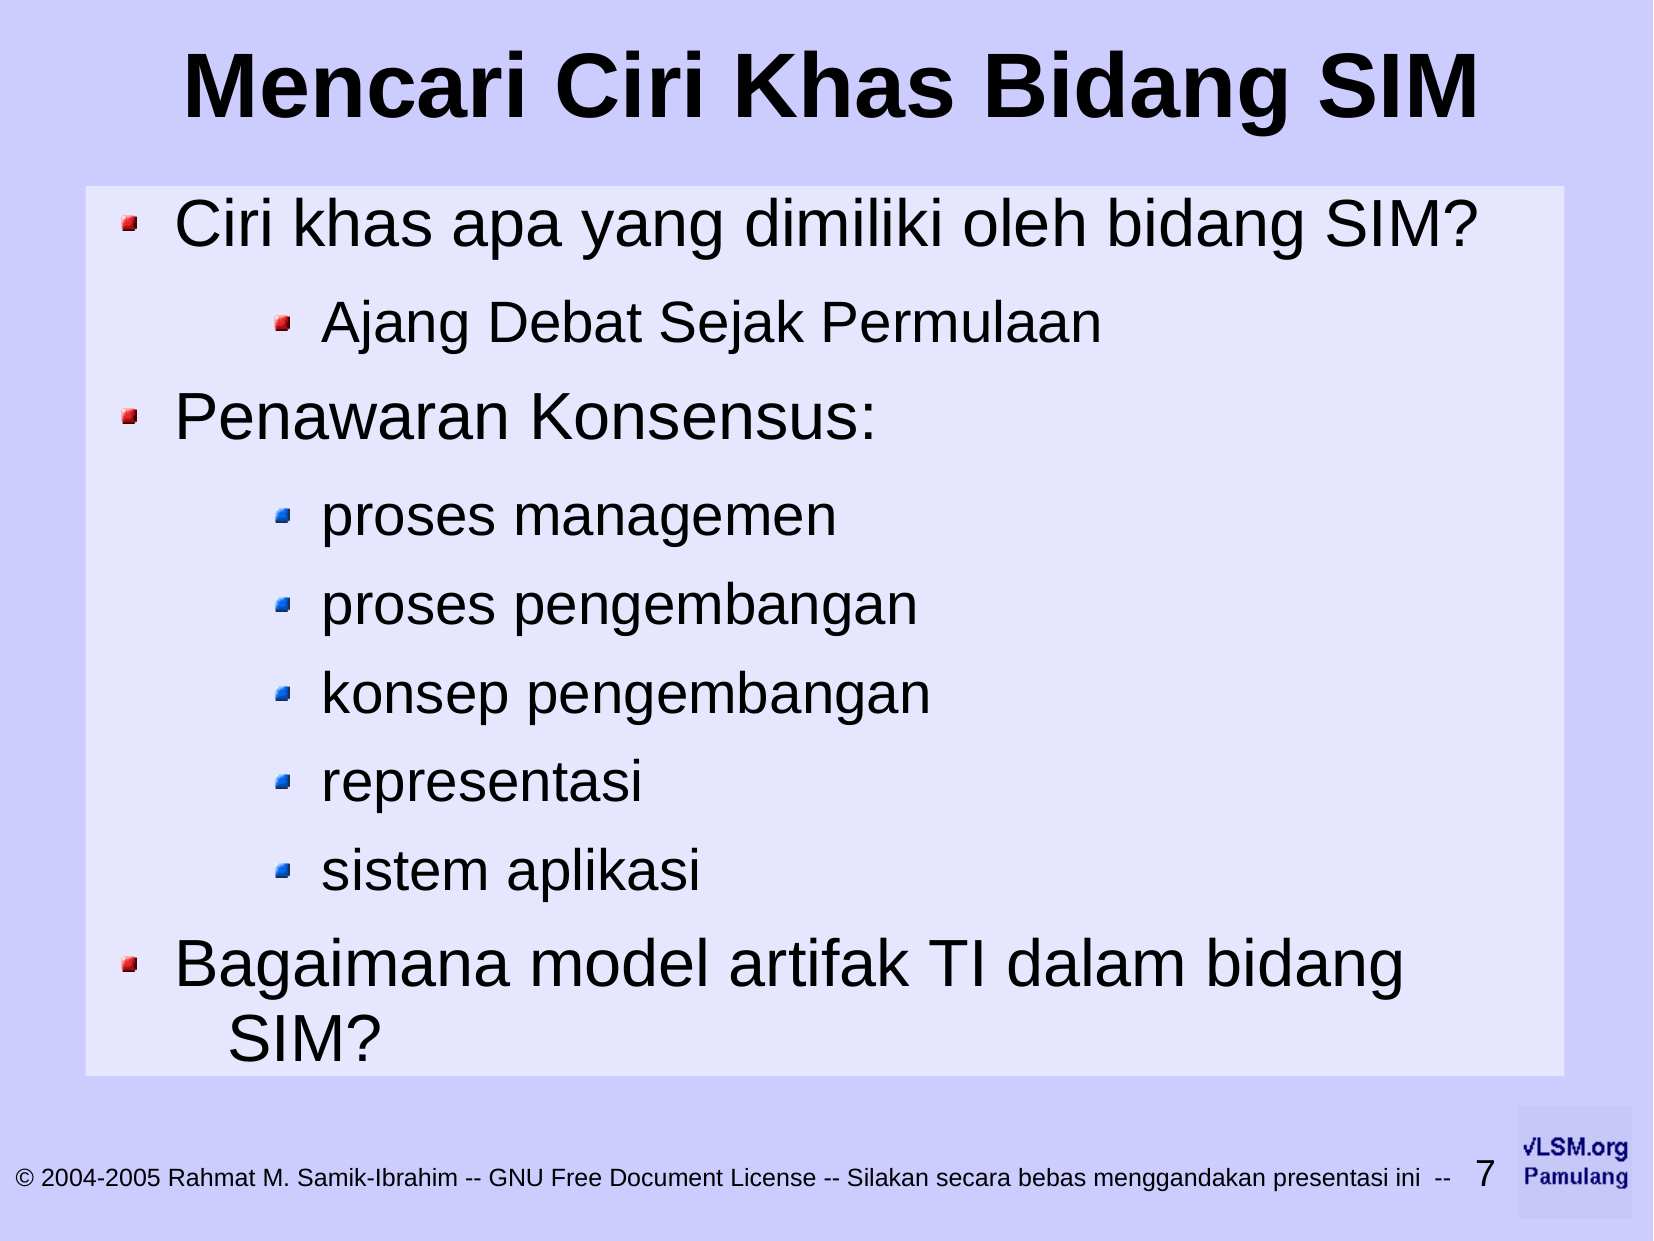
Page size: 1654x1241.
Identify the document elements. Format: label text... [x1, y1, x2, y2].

list Ciri khas apa yang dimiliki oleh bidang SIM? Ajang Debat Sejak Permulaan Penawaran Konsensus: proses managemen proses pengembangan konsep pengembangan representasi sistem aplikasi Bagaimana model artifak TI dalam bidang SIM? [85, 185, 1565, 1076]
title Mencari Ciri Khas Bidang SIM [40, 31, 1625, 142]
picture [1518, 1106, 1632, 1219]
